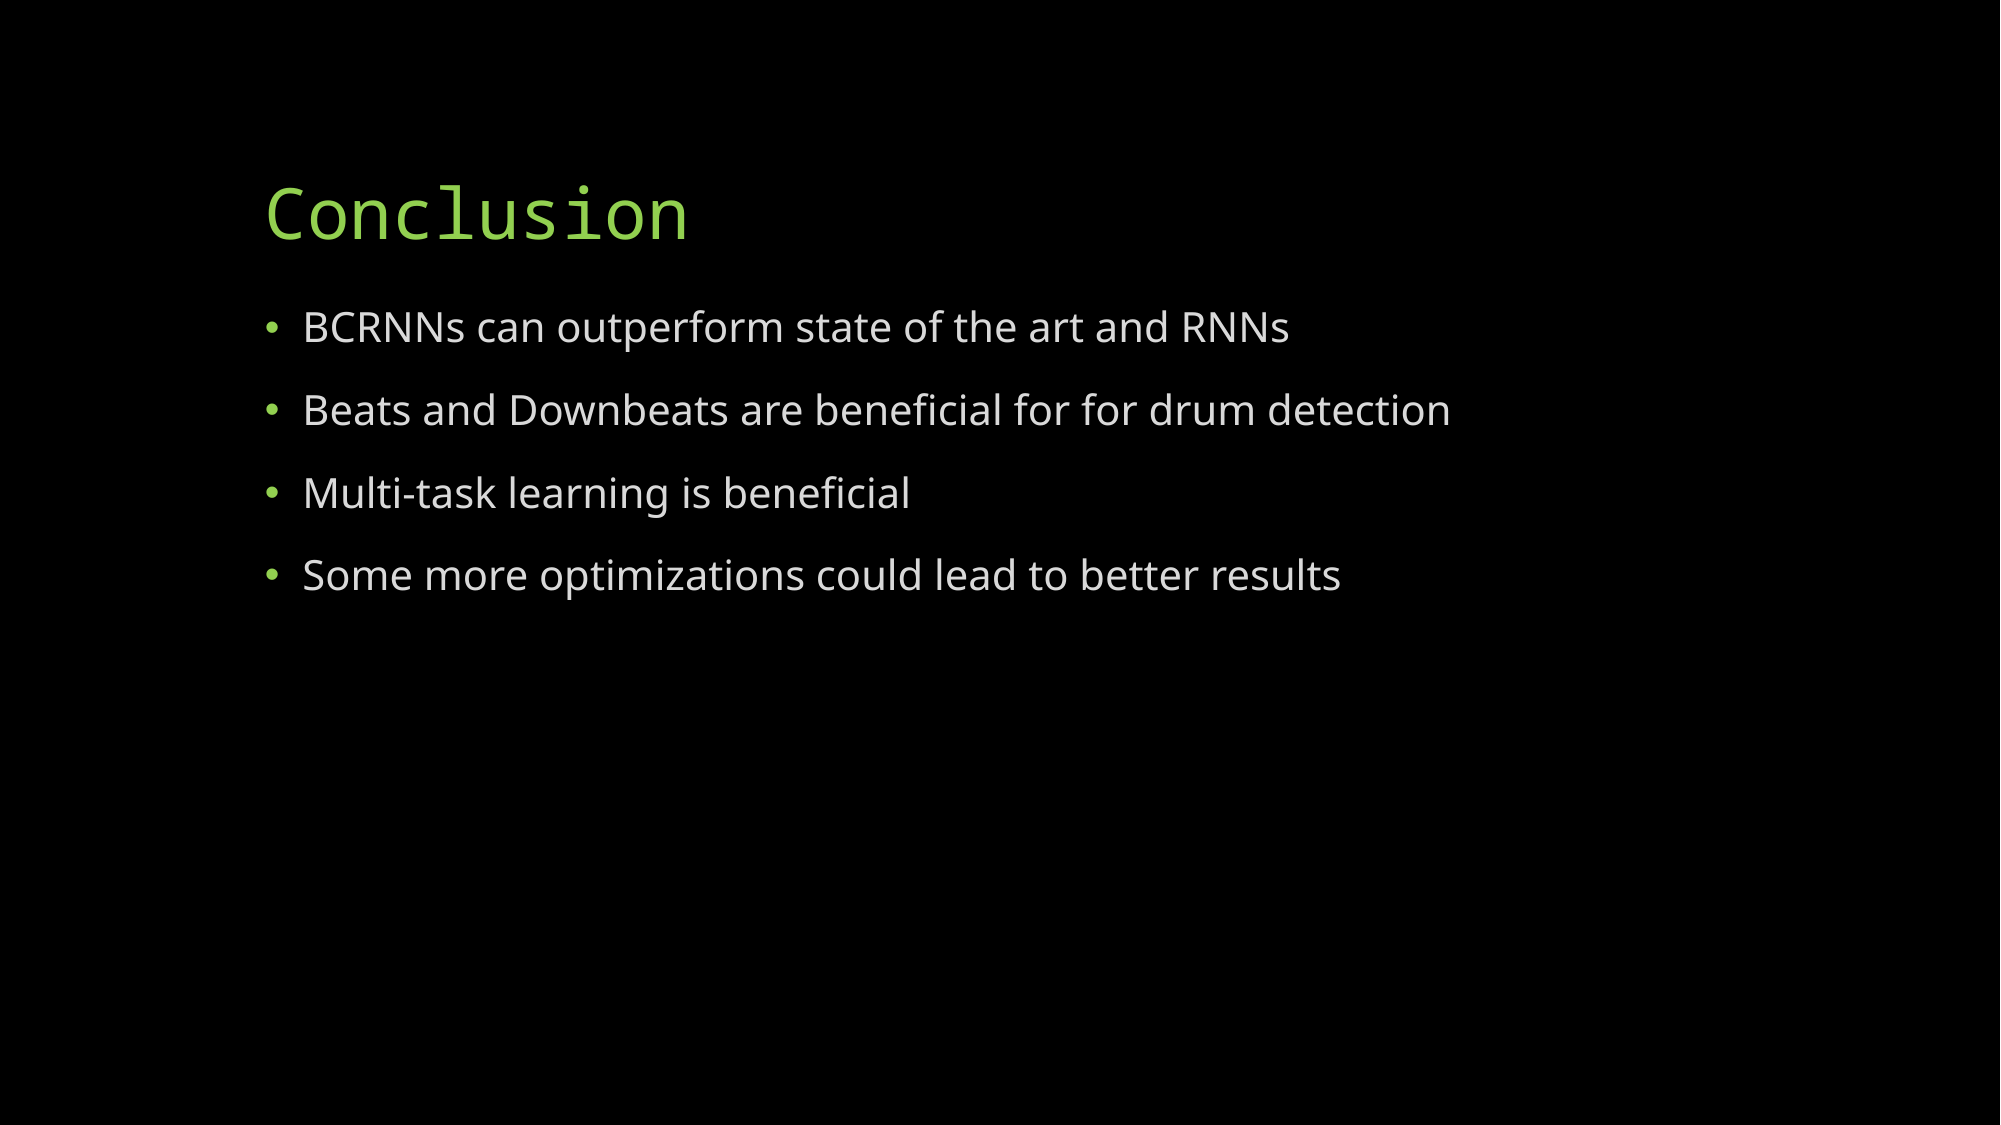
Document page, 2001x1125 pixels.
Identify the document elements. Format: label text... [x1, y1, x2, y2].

title Conclusion [249, 75, 1750, 263]
list BCRNNs can outperform state of the art and RNNs Beats and Downbeats are beneficial for for drum detection Multi-task learning is beneficial Some more optimizations could lead to better results [249, 299, 1764, 1000]
